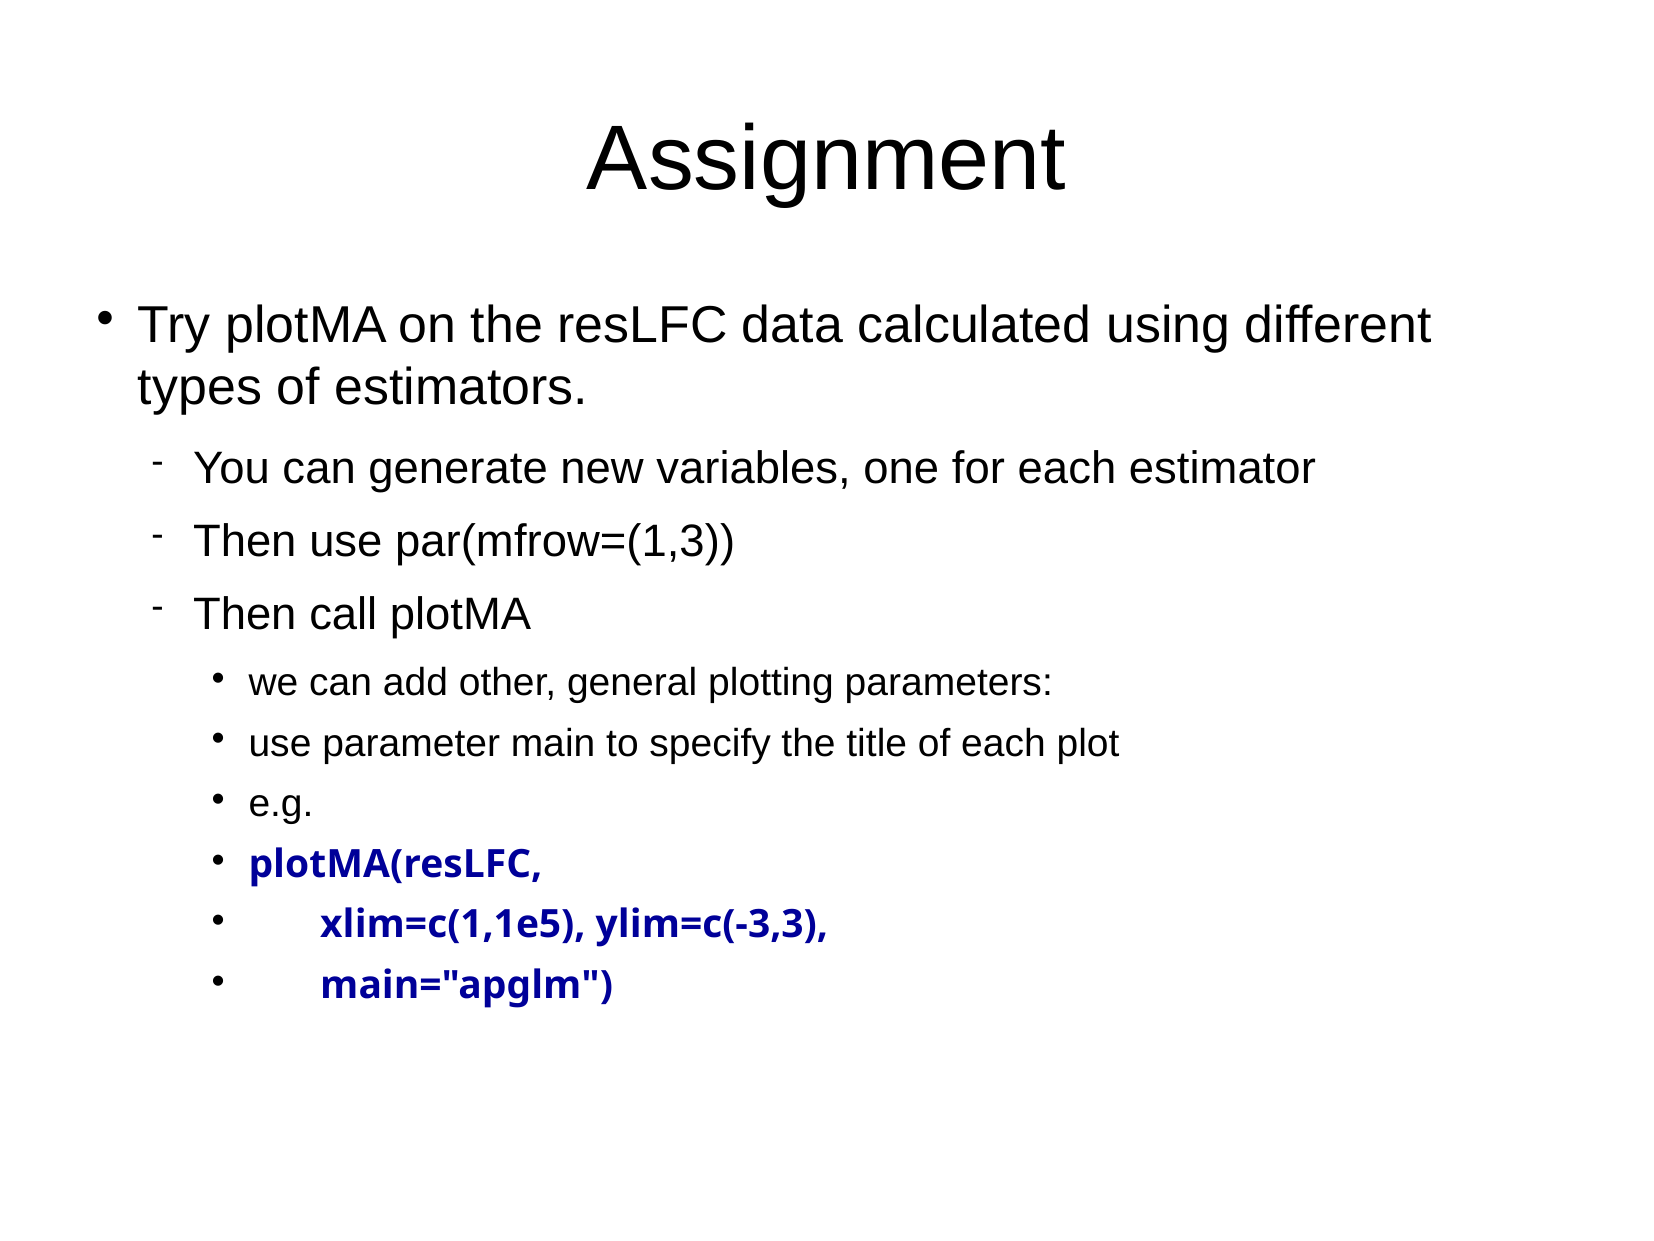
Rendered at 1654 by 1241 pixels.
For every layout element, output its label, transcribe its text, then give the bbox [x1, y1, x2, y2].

text_box Try plotMA on the resLFC data calculated using different types of estimators. You can generate new variables, one for each estimator Then use par(mfrow=(1,3)) Then call plotMA we can add other, general plotting parameters: use parameter main to specify the title of each plot e.g. plotMA(resLFC, xlim=c(1,1e5), ylim=c(-3,3), main="apglm") [82, 290, 1571, 1010]
text_box Assignment [82, 49, 1571, 257]
